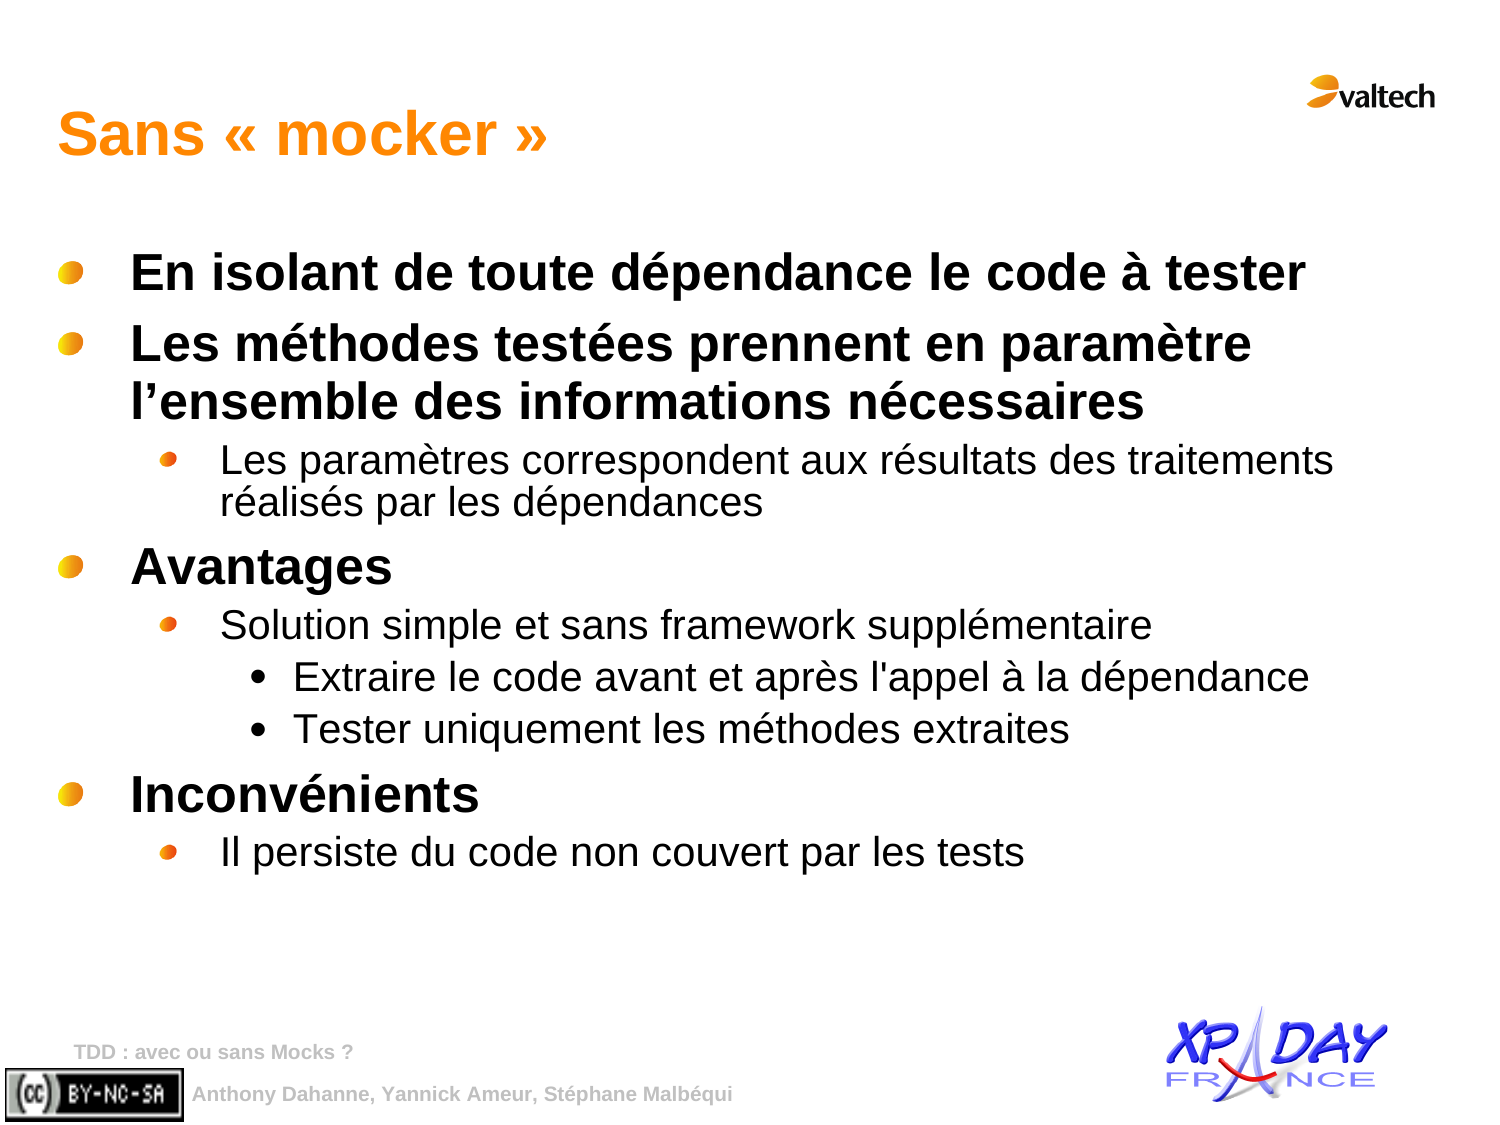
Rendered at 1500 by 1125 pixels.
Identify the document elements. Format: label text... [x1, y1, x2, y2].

title Sans « mocker » [56, 49, 1293, 219]
list En isolant de toute dépendance le code à tester Les méthodes testées prennent en paramètre l’ensemble des informations nécessaires Les paramètres correspondent aux résultats des traitements réalisés par les dépendances Avantages Solution simple et sans framework supplémentaire Extraire le code avant et après l'appel à la dépendance Tester uniquement les méthodes extraites Inconvénients Il persiste du code non couvert par les tests [57, 243, 1388, 986]
picture [1305, 73, 1436, 109]
picture [1163, 1003, 1388, 1102]
picture [5, 1068, 184, 1122]
